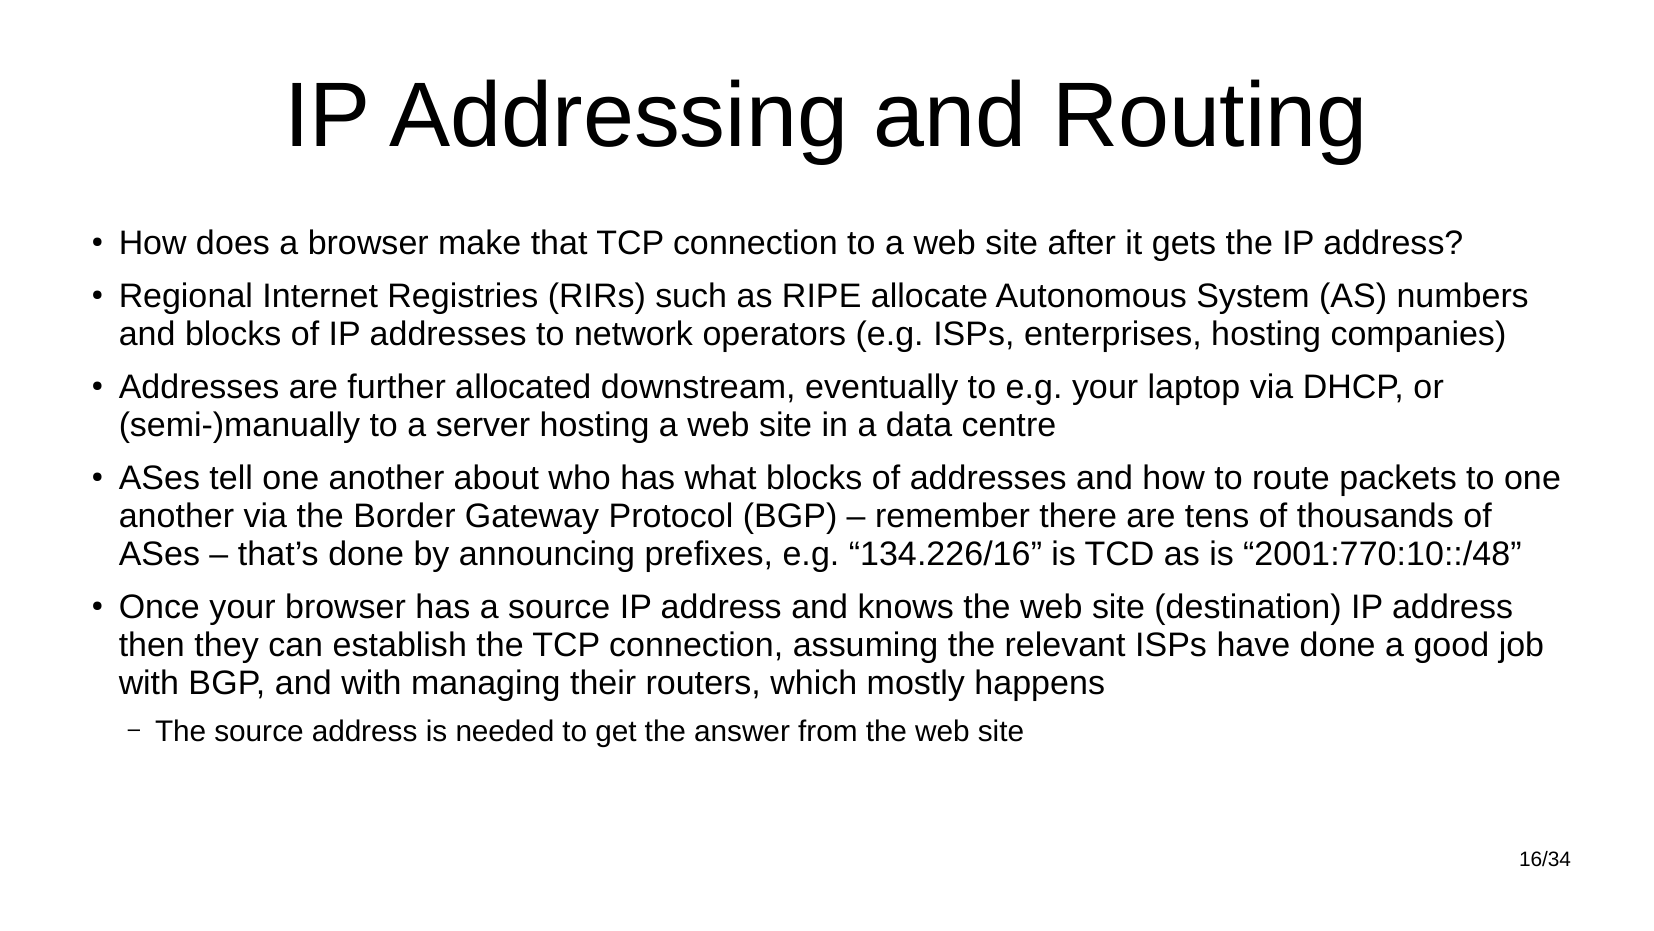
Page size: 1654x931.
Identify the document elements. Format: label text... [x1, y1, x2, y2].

title IP Addressing and Routing [82, 37, 1571, 193]
list How does a browser make that TCP connection to a web site after it gets the IP address? Regional Internet Registries (RIRs) such as RIPE allocate Autonomous System (AS) numbers and blocks of IP addresses to network operators (e.g. ISPs, enterprises, hosting companies) Addresses are further allocated downstream, eventually to e.g. your laptop via DHCP, or (semi-)manually to a server hosting a web site in a data centre ASes tell one another about who has what blocks of addresses and how to route packets to one another via the Border Gateway Protocol (BGP) – remember there are tens of thousands of ASes – that’s done by announcing prefixes, e.g. “134.226/16” is TCD as is “2001:770:10::/48” Once your browser has a source IP address and knows the web site (destination) IP address then they can establish the TCP connection, assuming the relevant ISPs have done a good job with BGP, and with managing their routers, which mostly happens The source address is needed to get the answer from the web site [82, 223, 1576, 763]
